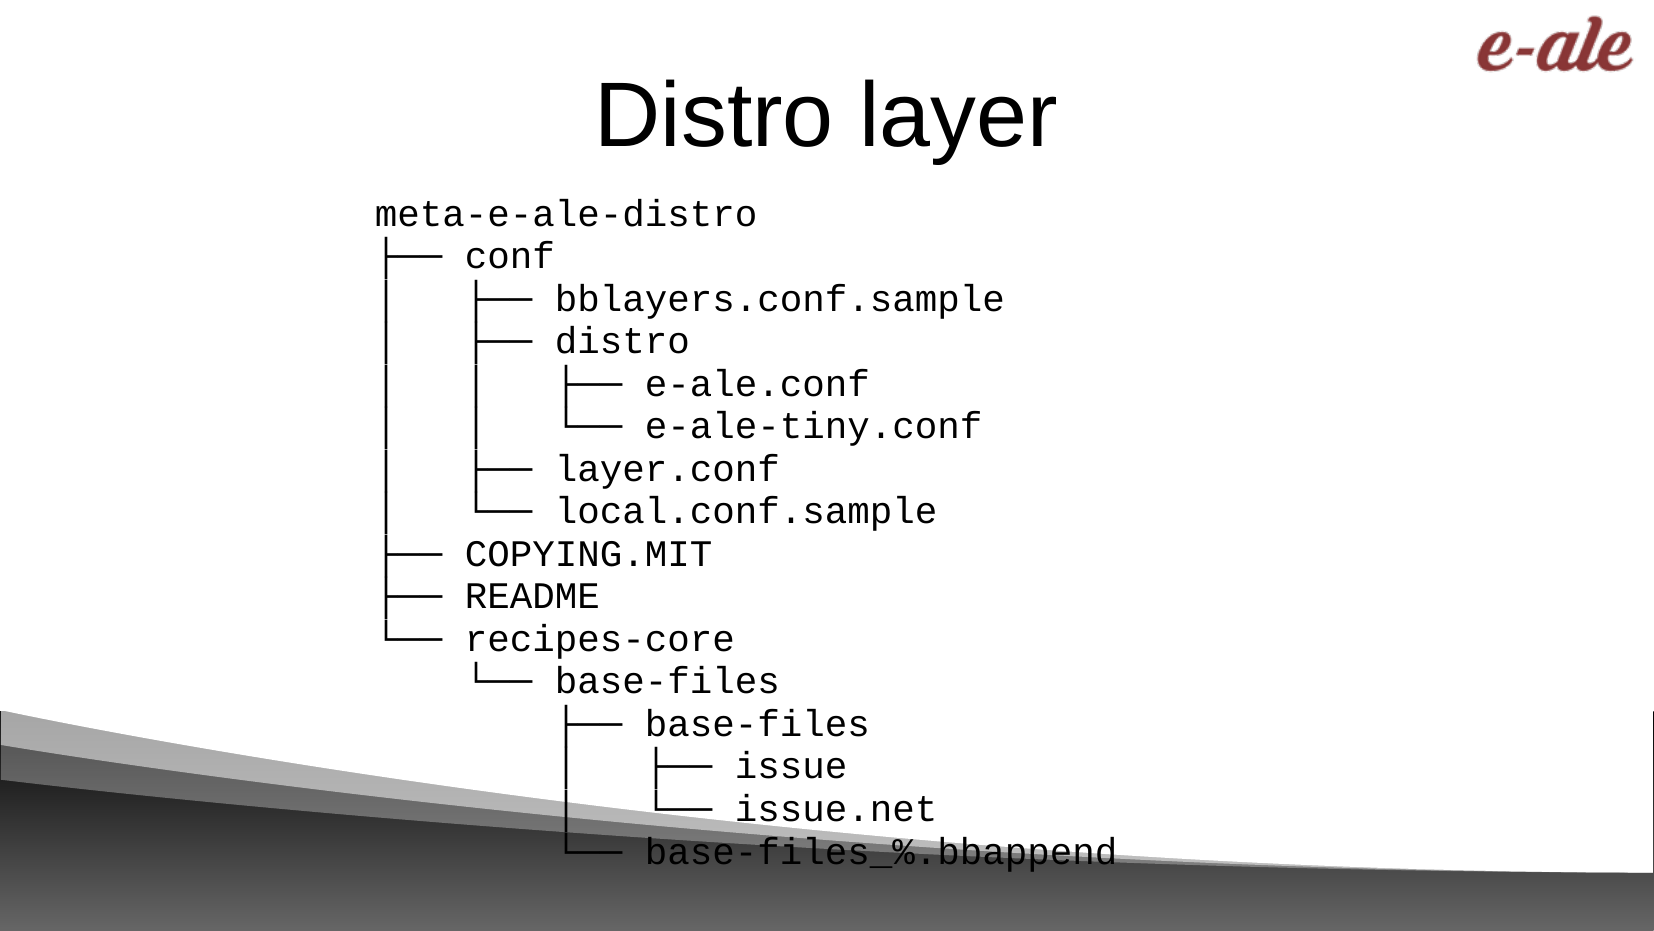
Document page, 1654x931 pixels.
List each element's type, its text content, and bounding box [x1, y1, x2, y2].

title Distro layer [82, 37, 1571, 193]
text_box meta-e-ale-distro ├── conf │ ├── bblayers.conf.sample │ ├── distro │ │ ├── e-ale.conf │ │ └── e-ale-tiny.conf │ ├── layer.conf │ └── local.conf.sample ├── COPYING.MIT ├── README └── recipes-core └── base-files ├── base-files │ ├── issue │ └── issue.net └── base-files_%.bbappend [360, 187, 1381, 841]
picture [1475, 15, 1636, 74]
